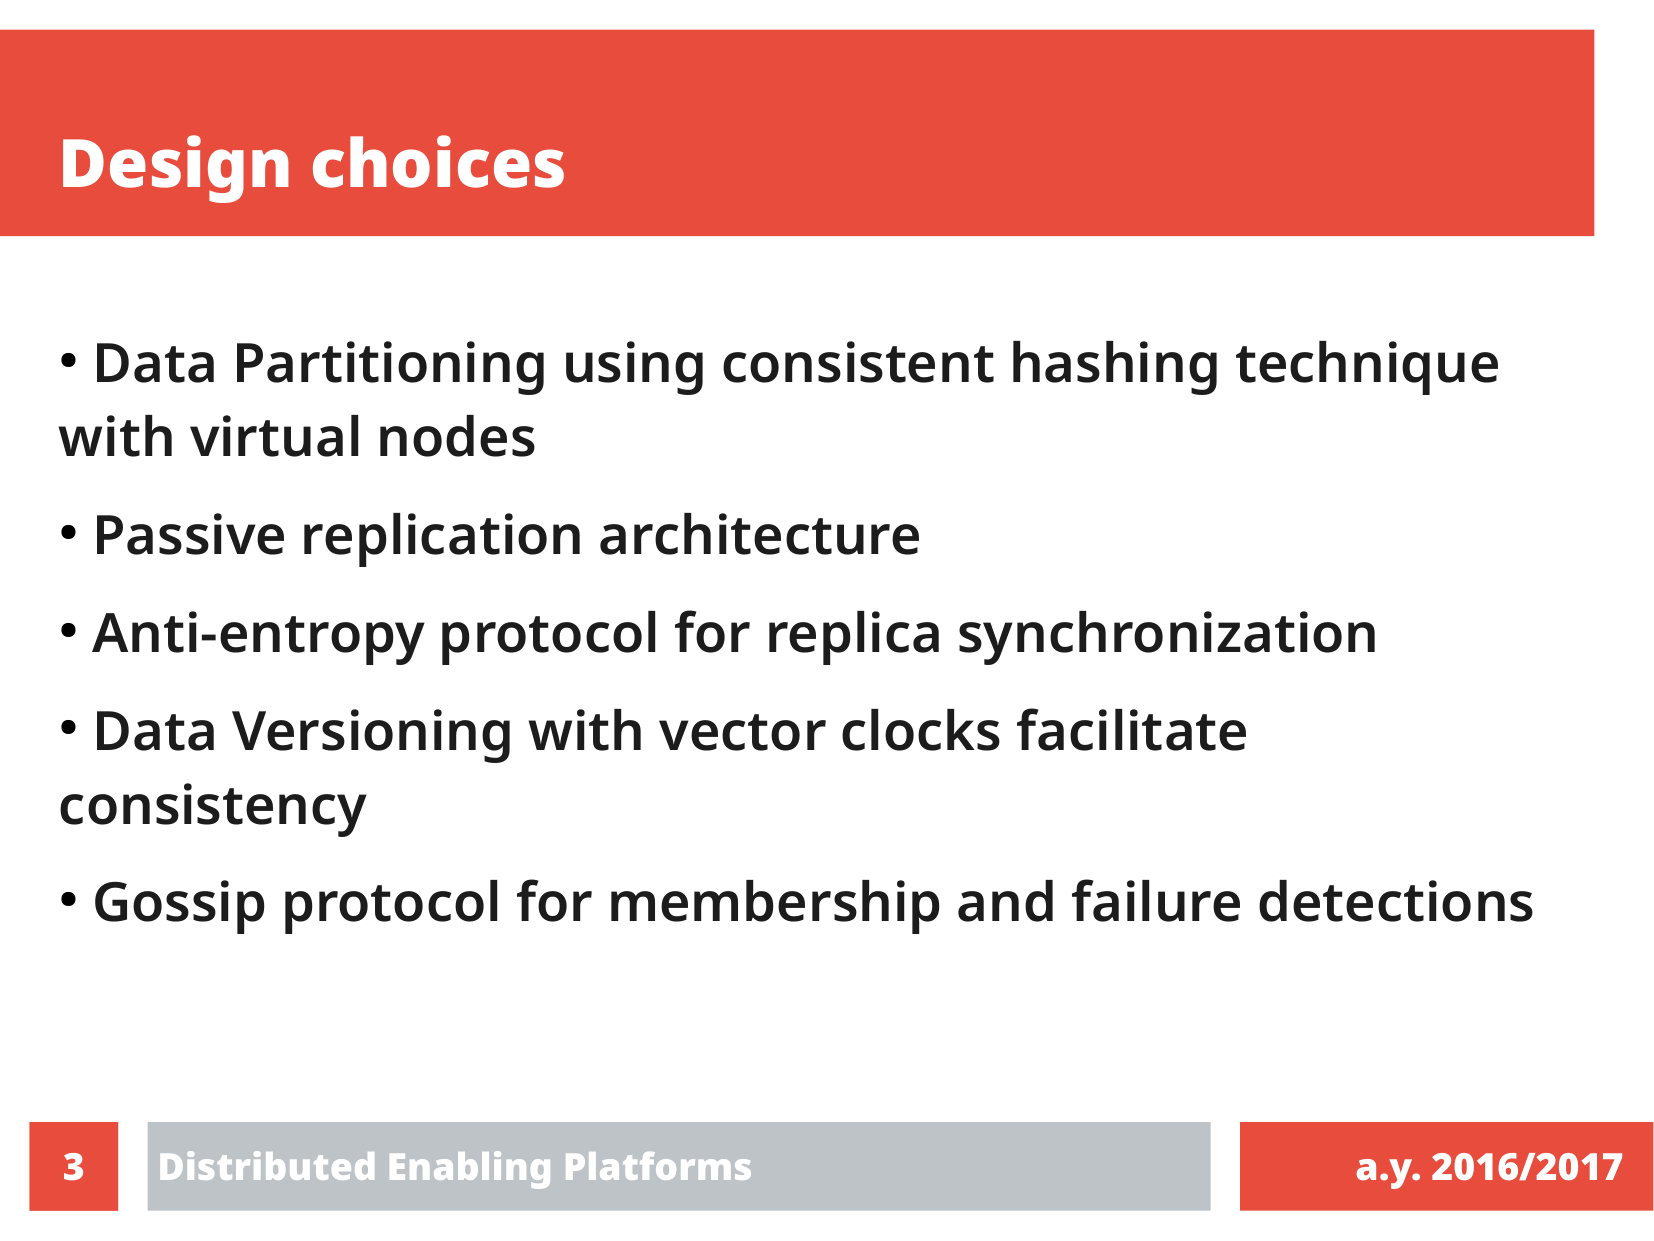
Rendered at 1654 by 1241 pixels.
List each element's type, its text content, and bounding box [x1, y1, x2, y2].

list Data Partitioning using consistent hashing technique with virtual nodes Passive replication architecture Anti-entropy protocol for replica synchronization Data Versioning with vector clocks facilitate consistency Gossip protocol for membership and failure detections [59, 324, 1565, 1093]
title Design choices [59, 59, 1595, 207]
